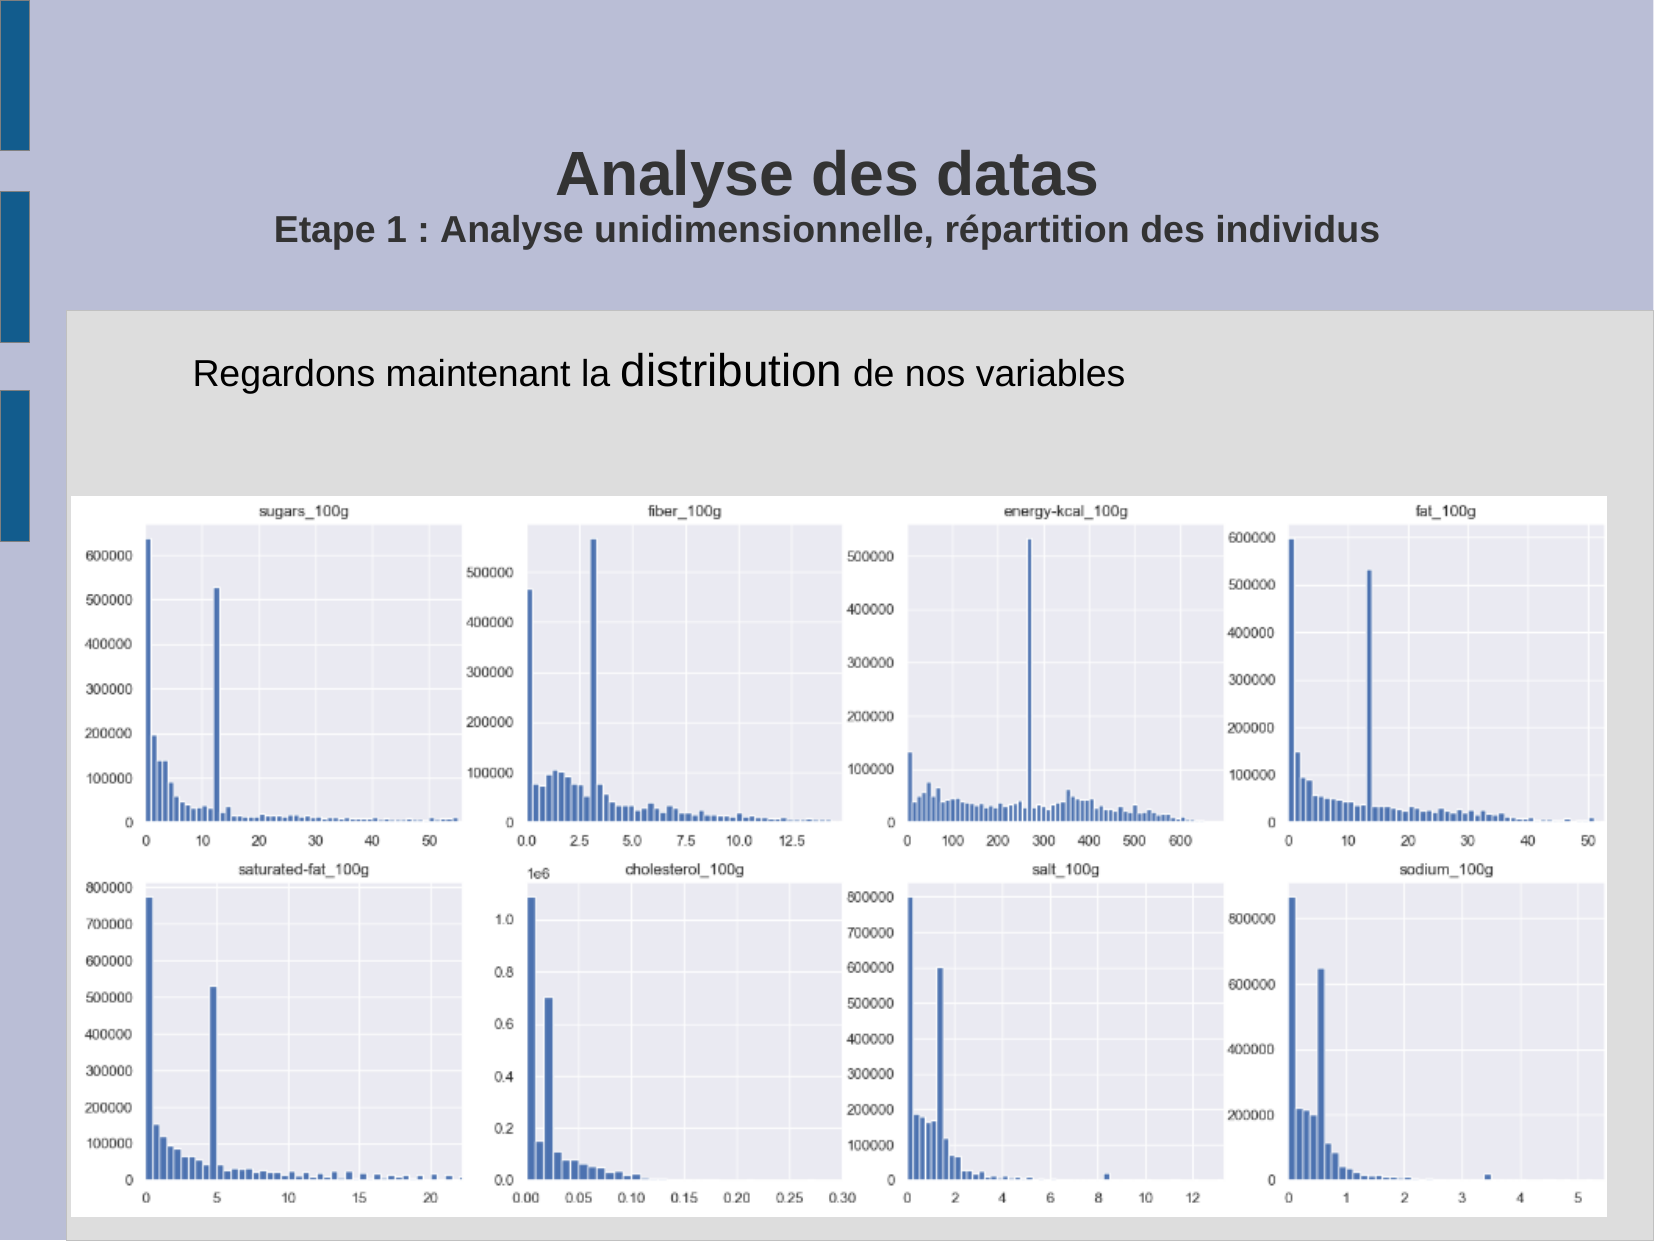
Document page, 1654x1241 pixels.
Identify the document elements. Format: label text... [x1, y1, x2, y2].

picture [71, 496, 1607, 1217]
list Regardons maintenant la distribution de nos variables [121, 344, 1534, 496]
title Analyse des datas Etape 1 : Analyse unidimensionnelle, répartition des individus [121, 91, 1534, 299]
